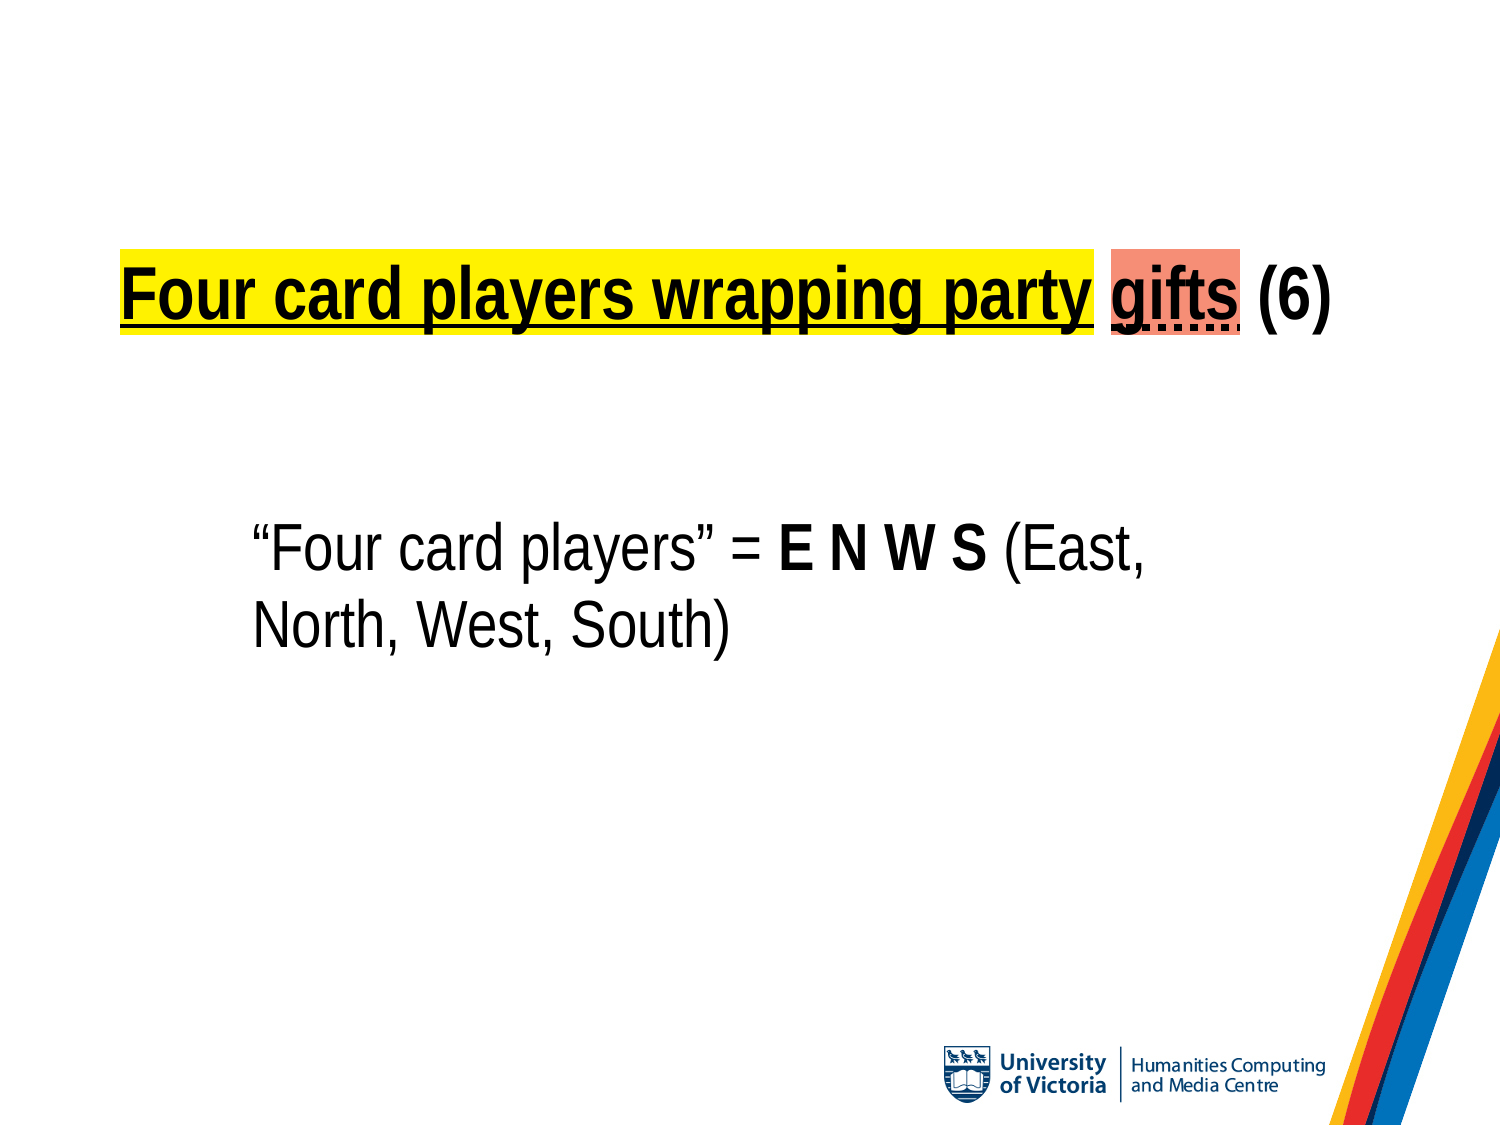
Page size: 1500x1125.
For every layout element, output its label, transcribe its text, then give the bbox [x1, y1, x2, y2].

list “Four card players” = E N W S (East, North, West, South) [181, 507, 1209, 1015]
picture [0, 0, 1500, 1125]
title Four card players wrapping party gifts (6) [120, 198, 1380, 386]
